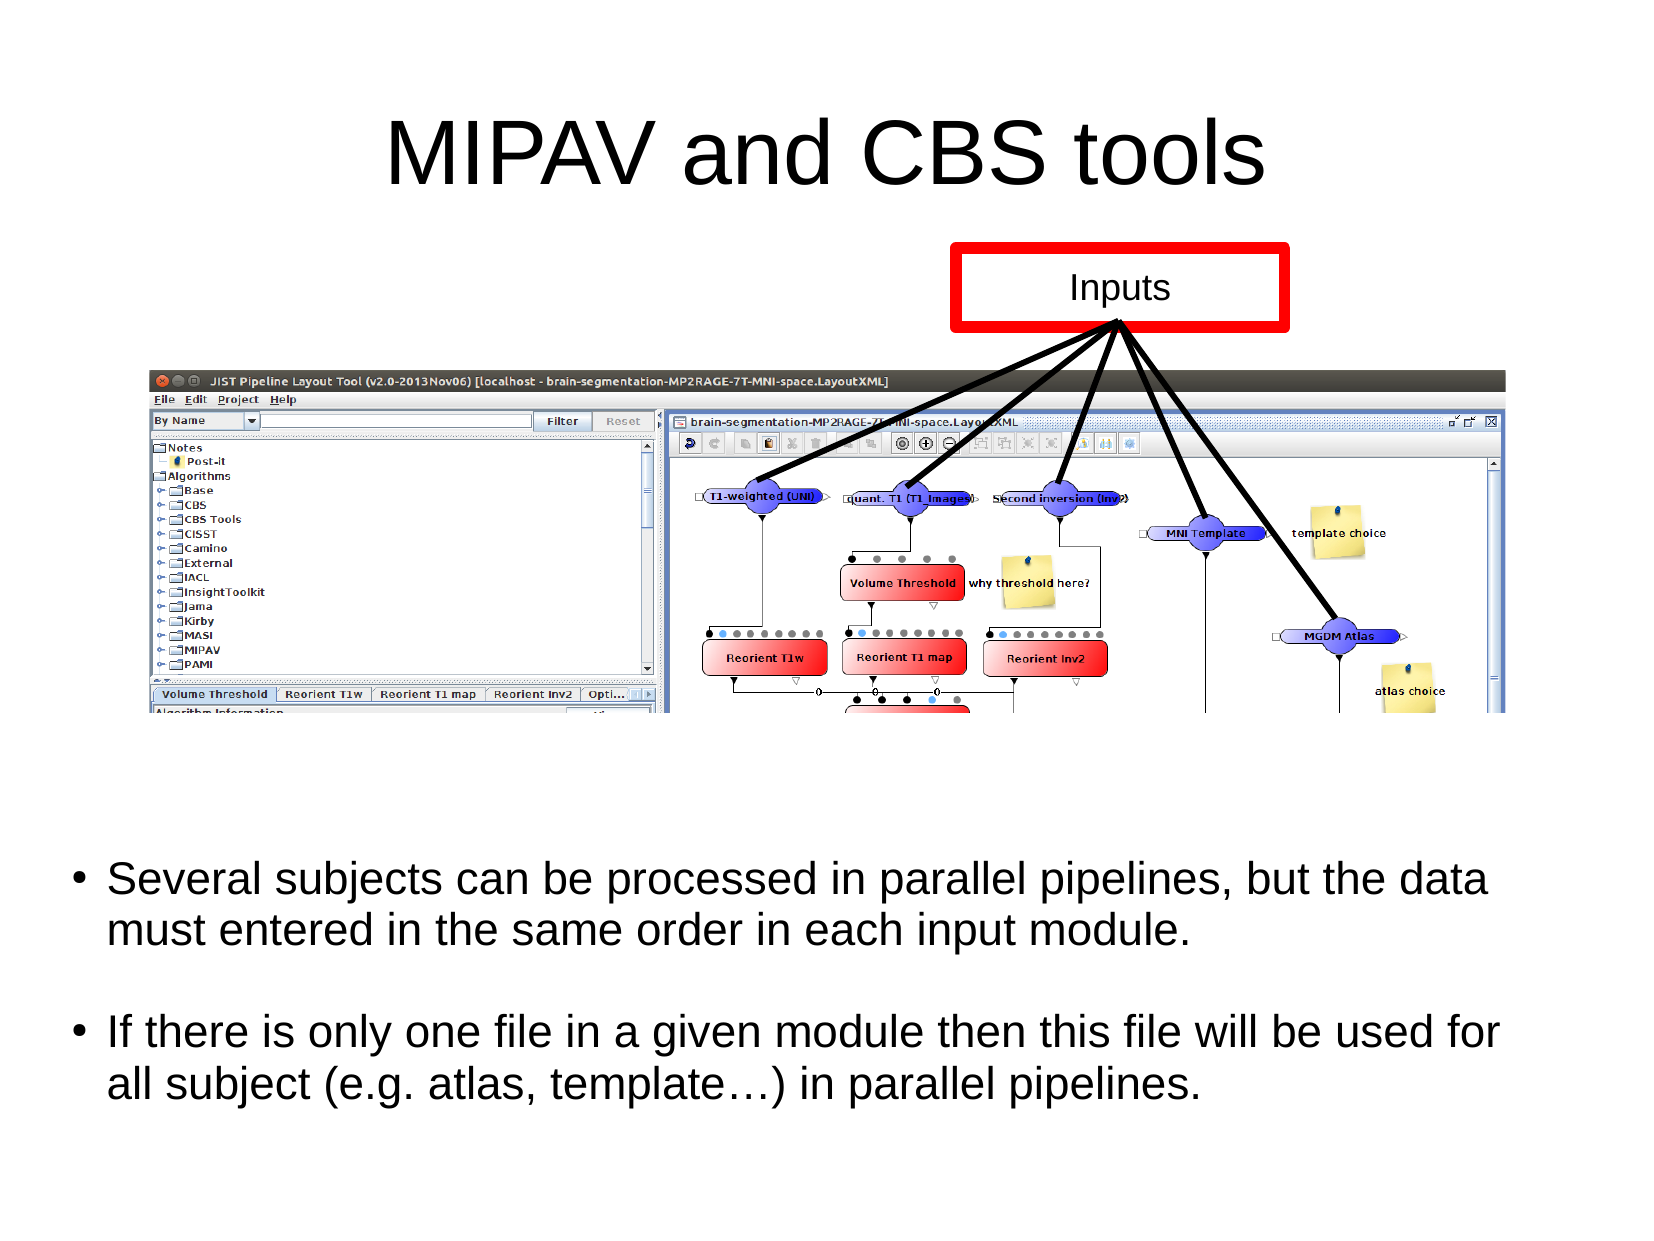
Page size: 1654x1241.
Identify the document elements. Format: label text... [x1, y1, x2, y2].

picture [149, 370, 1506, 713]
text_box Several subjects can be processed in parallel pipelines, but the data must entered in the same order in each input module. If there is only one file in a given module then this file will be used for all subject (e.g. atlas, template…) in parallel pipelines. [71, 721, 1560, 1241]
title MIPAV and CBS tools [82, 49, 1571, 257]
text_box Inputs [955, 248, 1285, 328]
